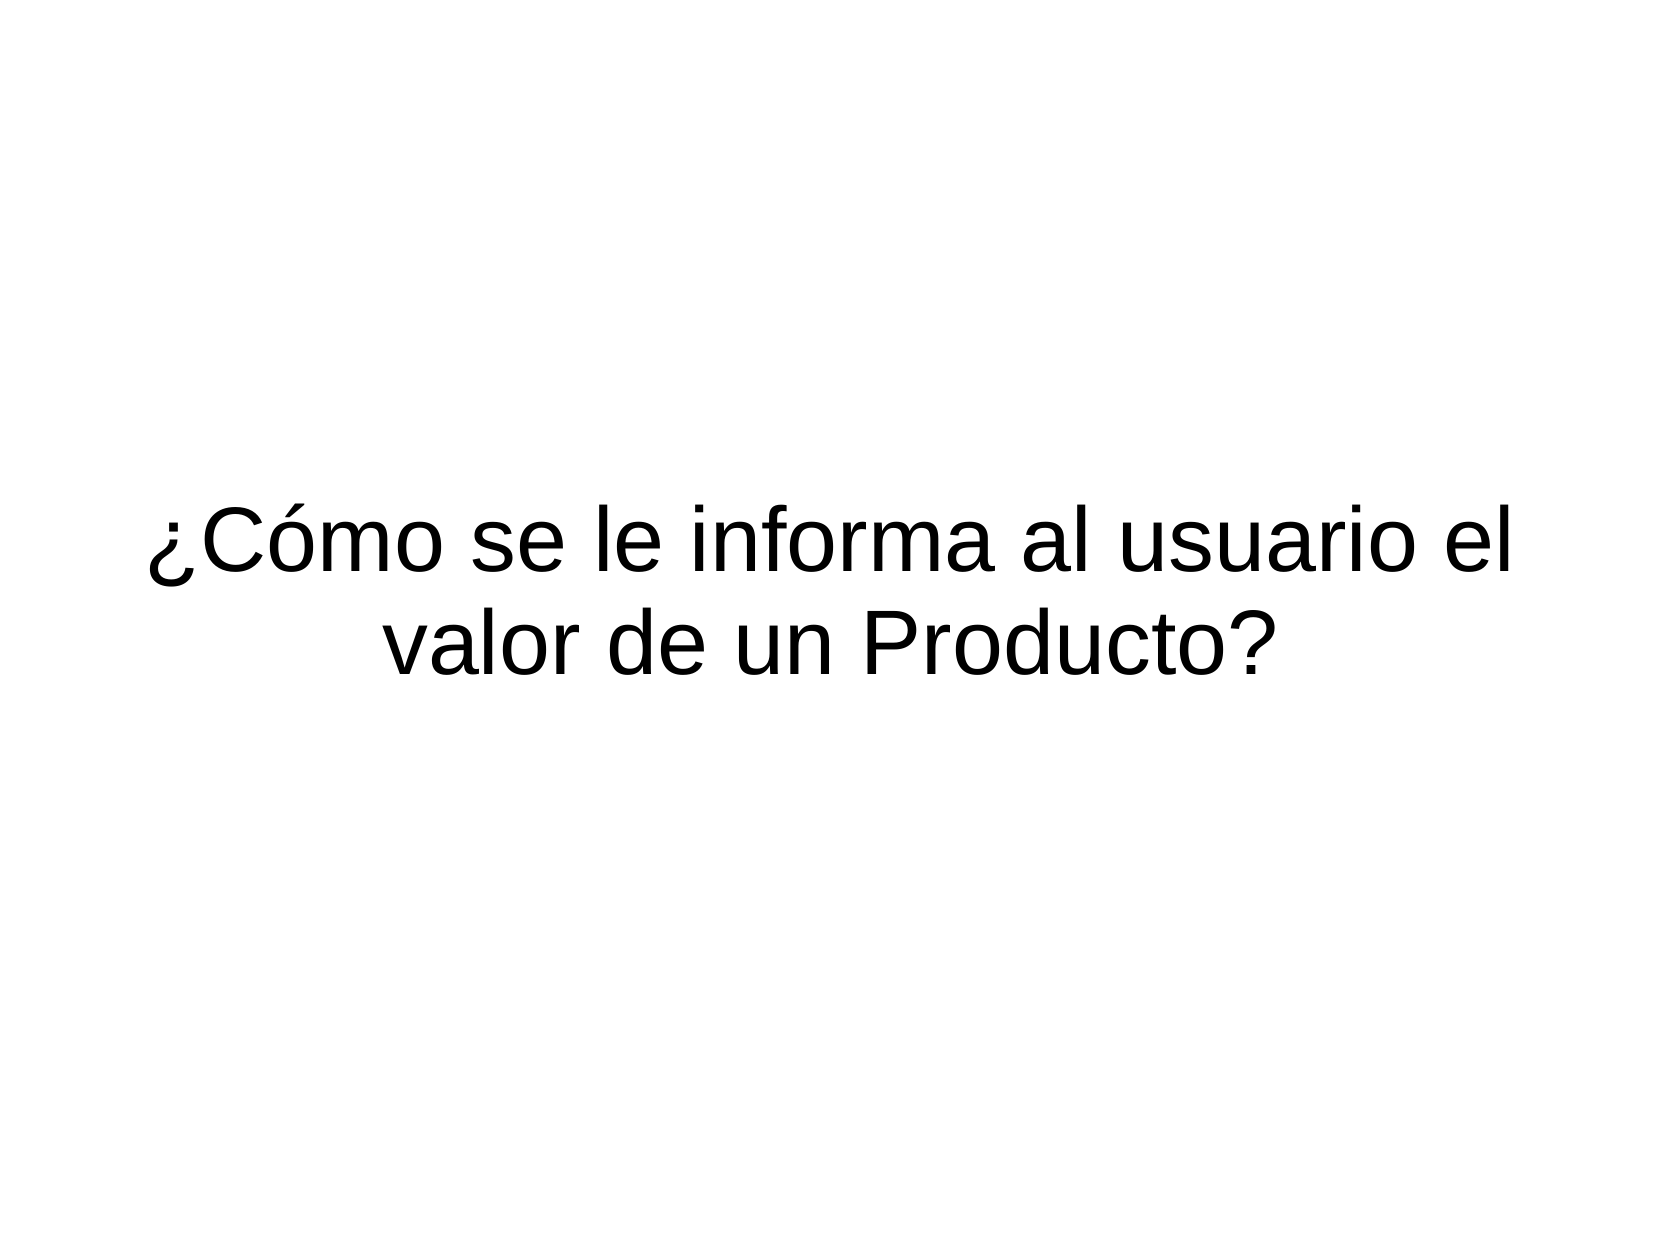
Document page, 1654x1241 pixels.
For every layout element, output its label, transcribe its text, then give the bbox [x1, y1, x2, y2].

title ¿Cómo se le informa al usuario el valor de un Producto? [86, 487, 1576, 695]
